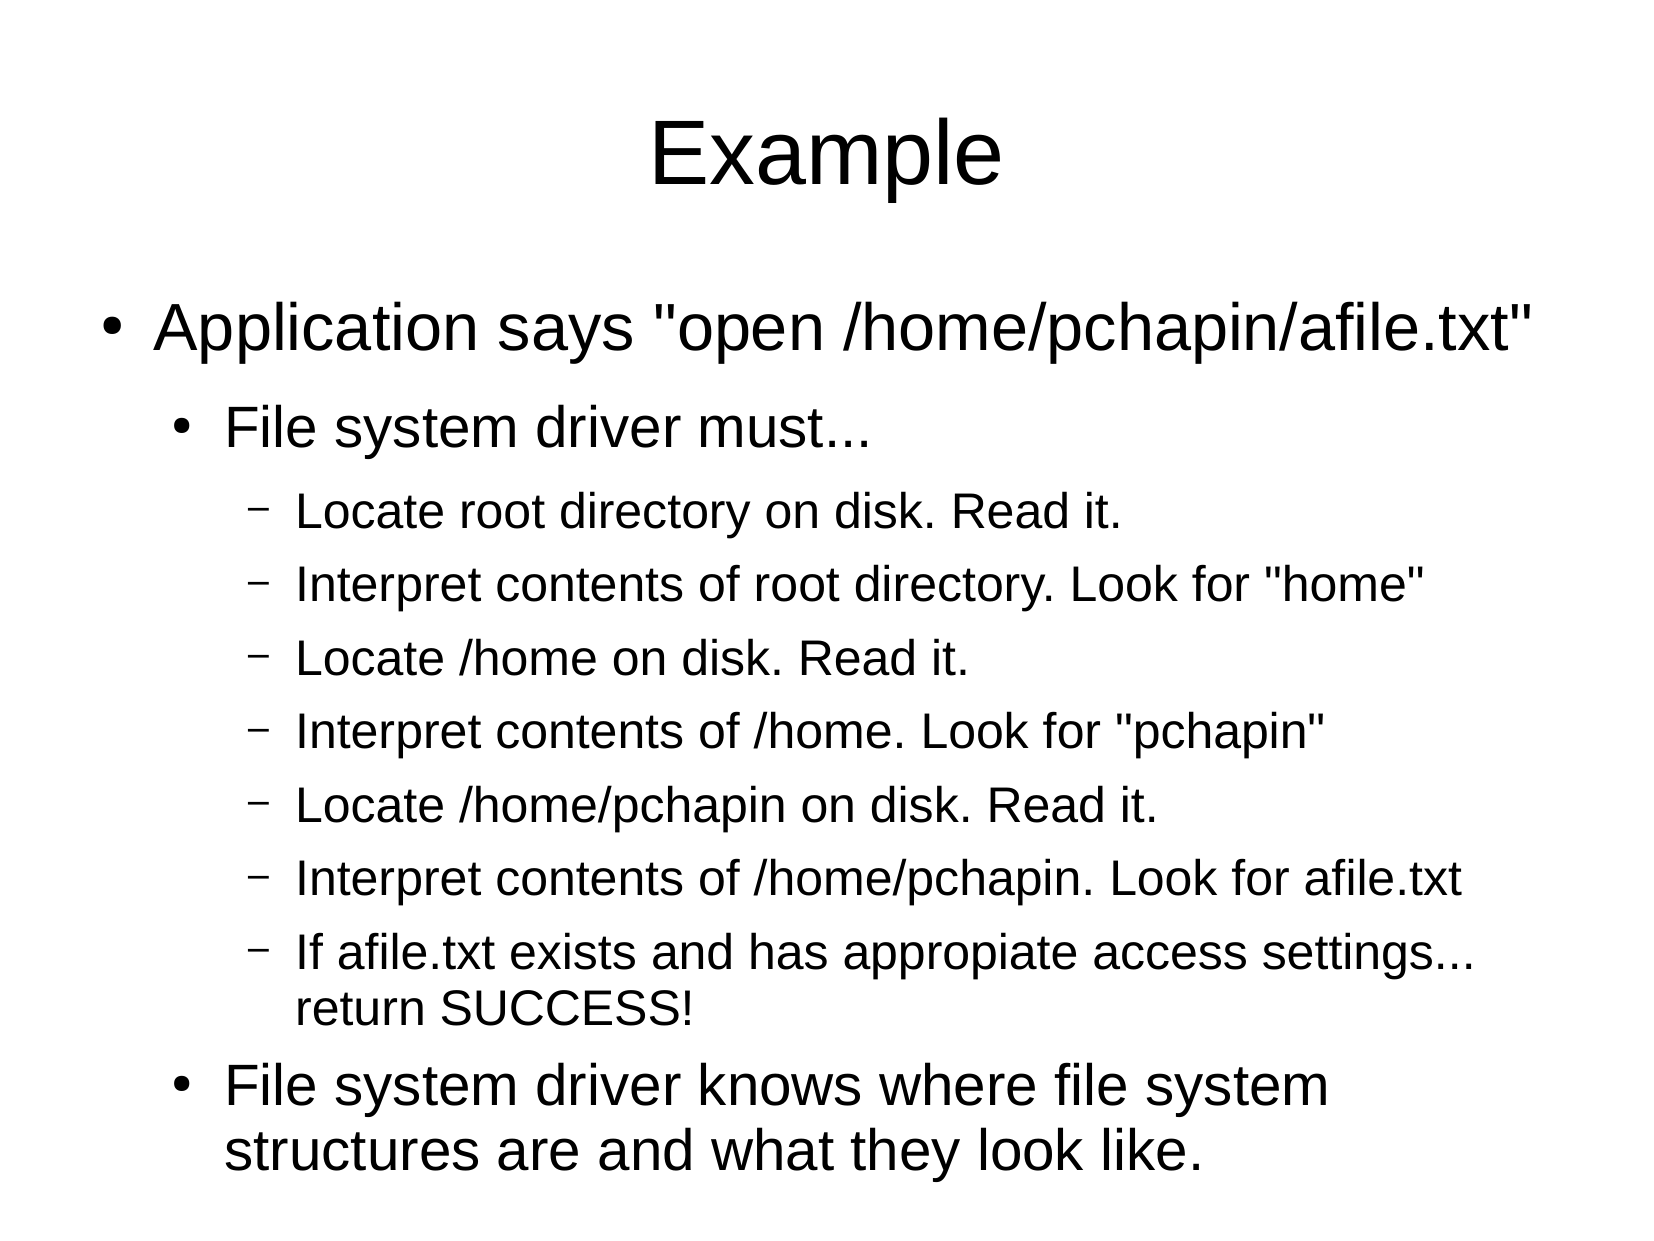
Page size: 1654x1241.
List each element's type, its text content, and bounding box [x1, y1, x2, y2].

title Example [82, 56, 1571, 250]
list Application says "open /home/pchapin/afile.txt" File system driver must... Locate root directory on disk. Read it. Interpret contents of root directory. Look for "home" Locate /home on disk. Read it. Interpret contents of /home. Look for "pchapin" Locate /home/pchapin on disk. Read it. Interpret contents of /home/pchapin. Look for afile.txt If afile.txt exists and has appropiate access settings... return SUCCESS! File system driver knows where file system structures are and what they look like. [82, 290, 1571, 1183]
